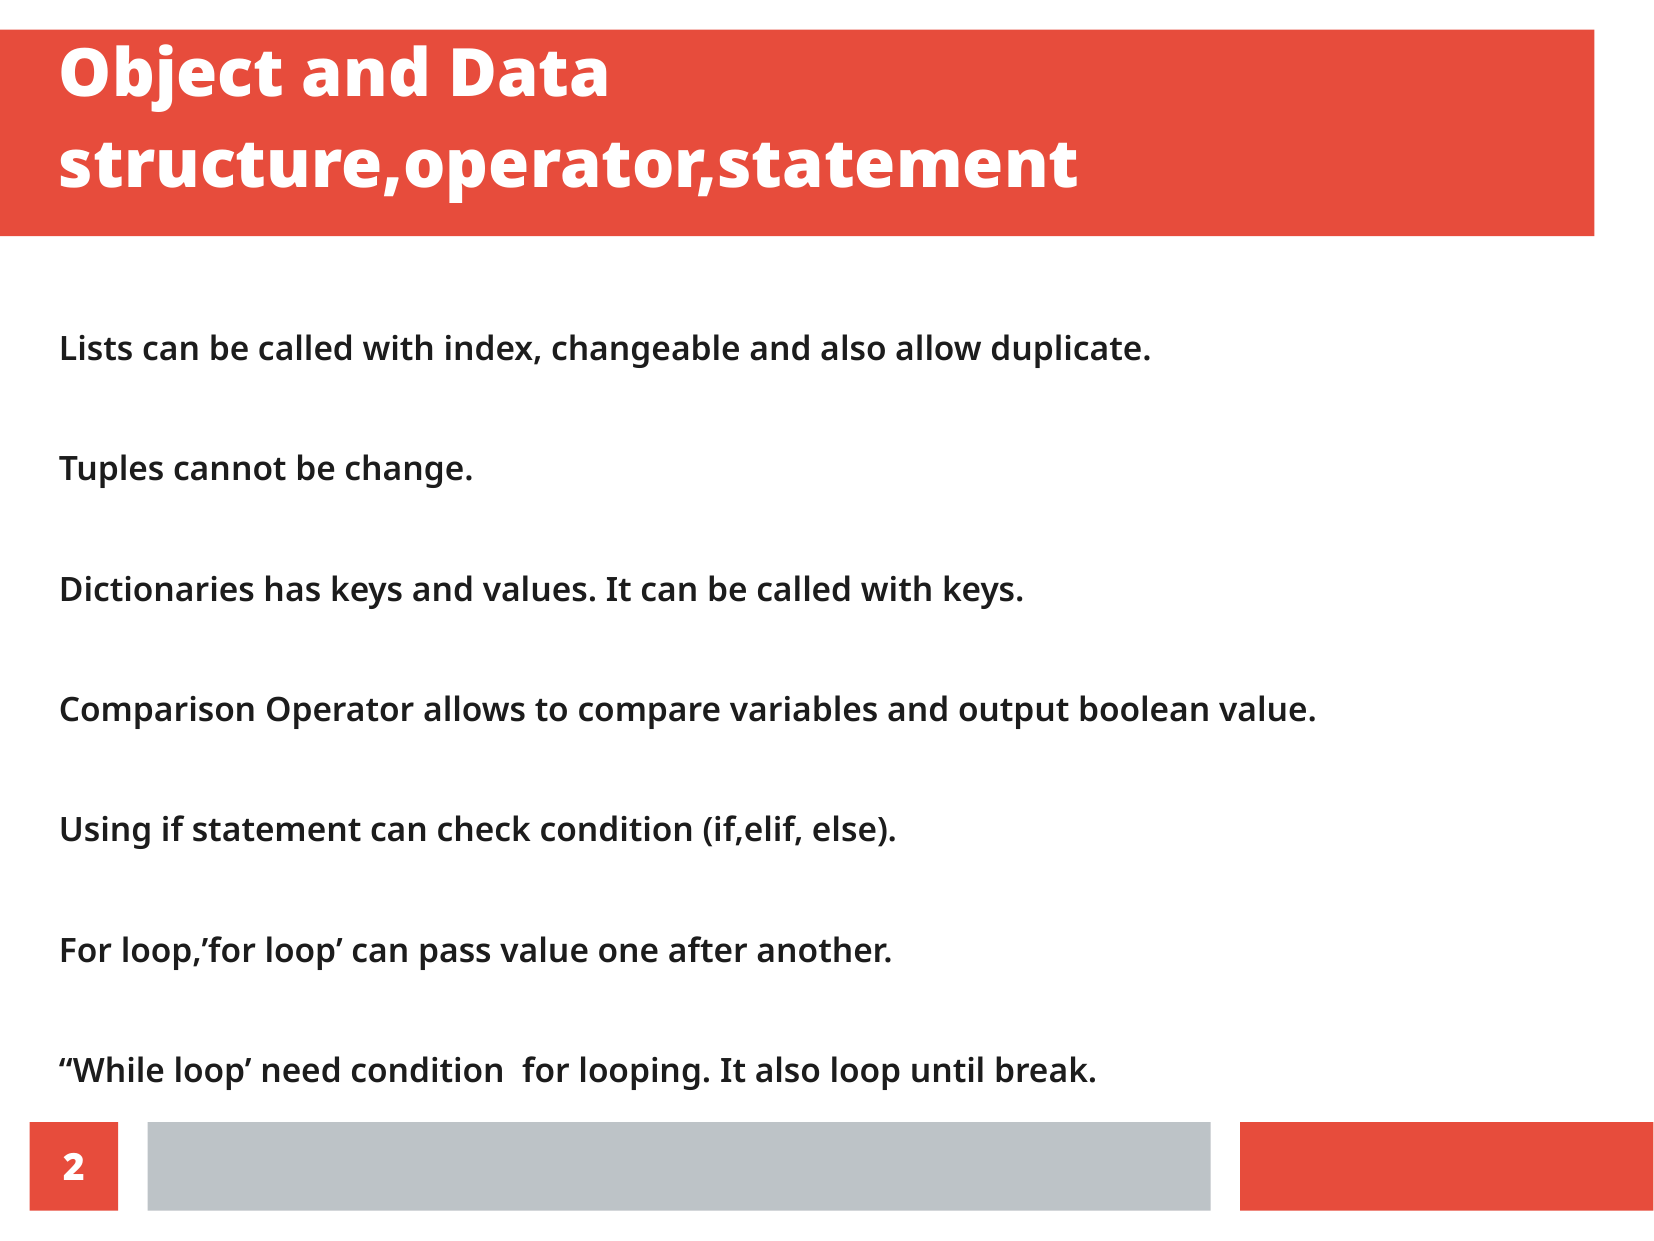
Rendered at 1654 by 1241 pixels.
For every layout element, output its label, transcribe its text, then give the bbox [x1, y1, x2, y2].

title Object and Data structure,operator,statement [59, 59, 1595, 207]
list Lists can be called with index, changeable and also allow duplicate. Tuples cannot be change. Dictionaries has keys and values. It can be called with keys. Comparison Operator allows to compare variables and output boolean value. Using if statement can check condition (if,elif, else). For loop,’for loop’ can pass value one after another. “While loop’ need condition for looping. It also loop until break. [59, 324, 1565, 1093]
